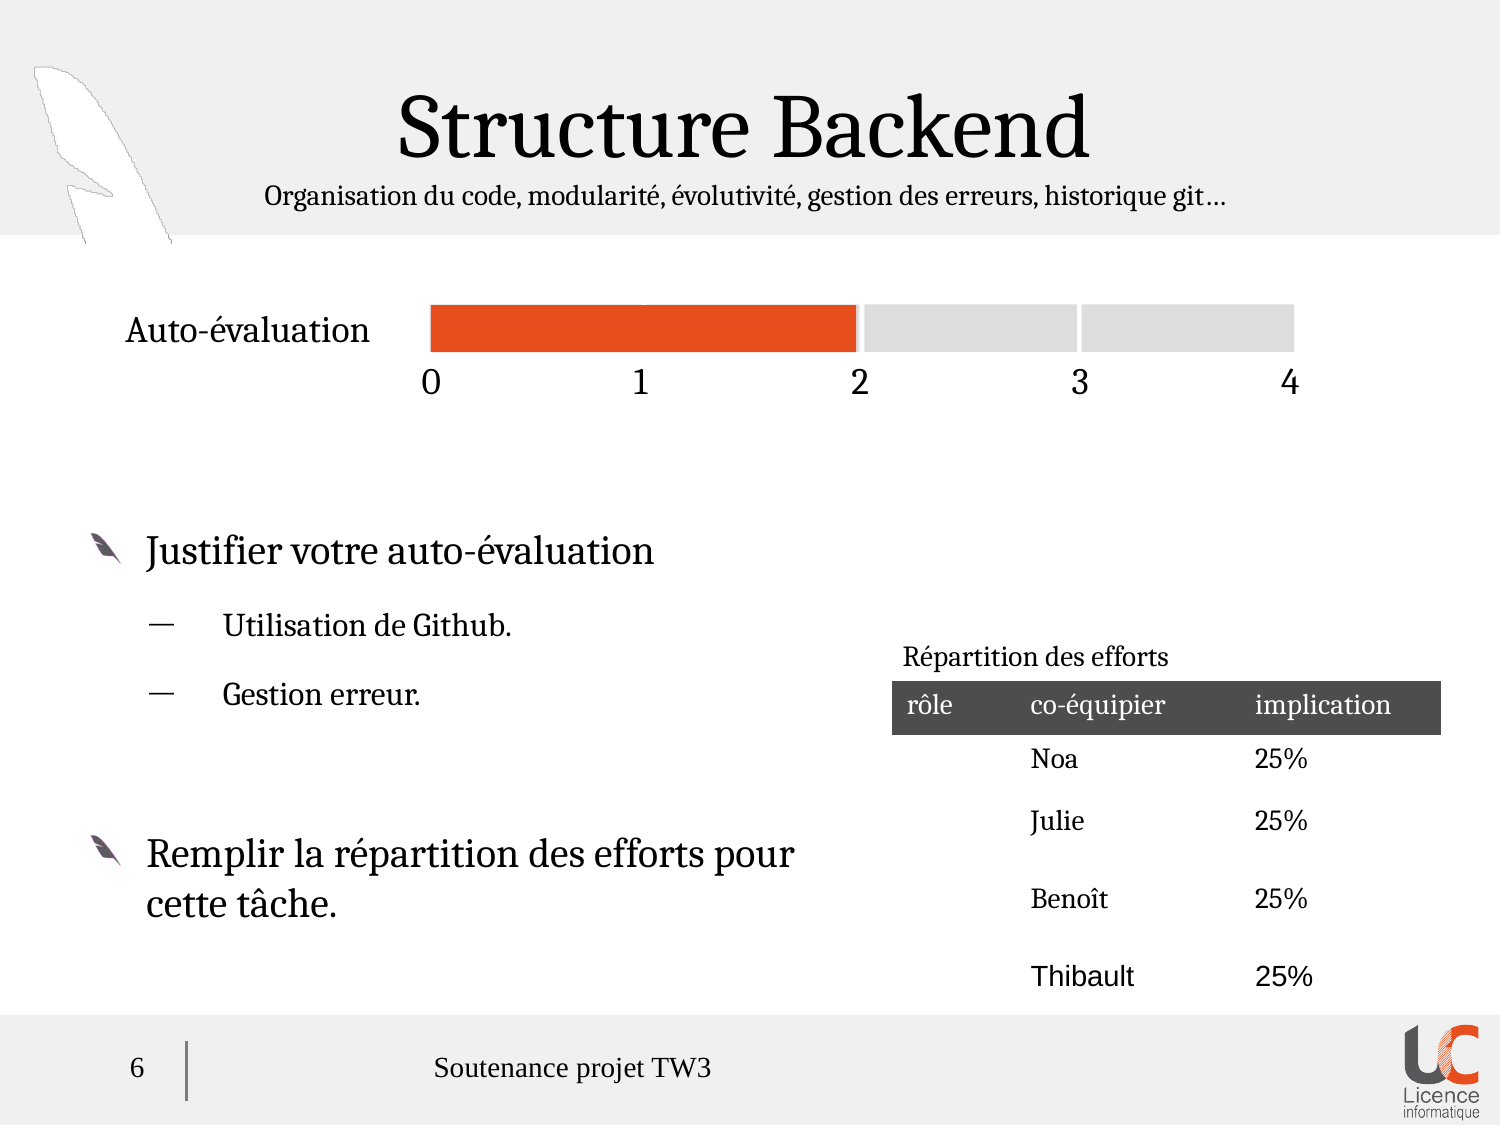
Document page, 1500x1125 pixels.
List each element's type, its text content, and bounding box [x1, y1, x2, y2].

table_header rôle [892, 681, 1016, 735]
text_box [430, 305, 857, 353]
table_cell 25% [1240, 797, 1441, 875]
footer Soutenance projet TW3 [206, 1041, 939, 1101]
text_box Répartition des efforts [888, 630, 1185, 680]
list Justifier votre auto-évaluation Utilisation de Github. Gestion erreur. Remplir la répartition des efforts pour cette tâche. [75, 444, 868, 1005]
table_cell Noa [1016, 735, 1240, 797]
picture [1398, 1020, 1484, 1122]
table_cell [892, 875, 1016, 953]
table_cell Thibault [1016, 953, 1240, 1031]
picture [29, 63, 187, 244]
table_cell 25% [1240, 875, 1441, 953]
table_cell [892, 953, 1016, 1031]
table_cell 25% [1240, 953, 1441, 1031]
table_cell 25% [1240, 735, 1441, 797]
title Structure Backend Organisation du code, modularité, évolutivité, gestion des erreurs, historique git… [67, 45, 1425, 233]
slide_number <numéro> [29, 1041, 160, 1101]
table_header co-équipier [1016, 681, 1240, 735]
table_cell Julie [1016, 797, 1240, 875]
table_header implication [1240, 681, 1441, 735]
table_cell [892, 735, 1016, 797]
table_cell [892, 797, 1016, 875]
table_cell Benoît [1016, 875, 1240, 953]
